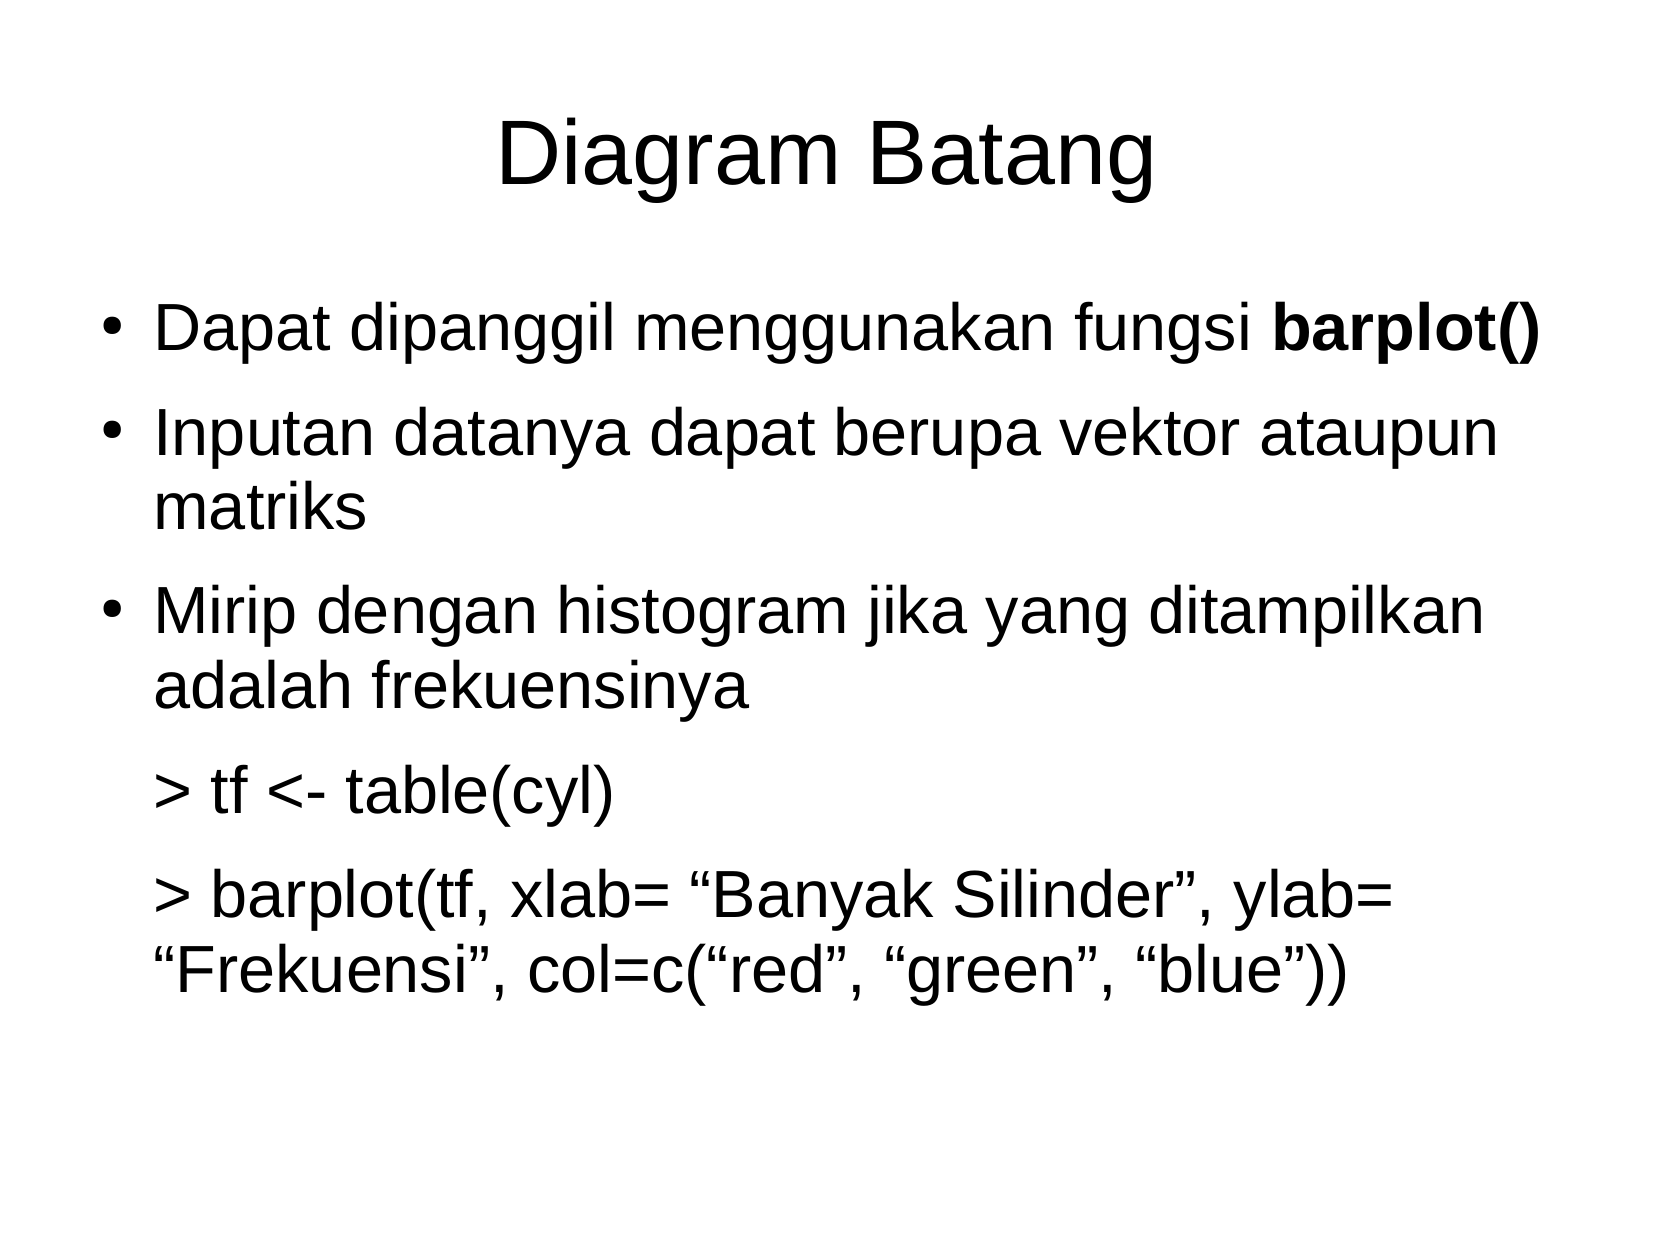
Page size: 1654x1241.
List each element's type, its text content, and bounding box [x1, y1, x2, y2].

list Dapat dipanggil menggunakan fungsi barplot() Inputan datanya dapat berupa vektor ataupun matriks Mirip dengan histogram jika yang ditampilkan adalah frekuensinya > tf <- table(cyl) > barplot(tf, xlab= “Banyak Silinder”, ylab= “Frekuensi”, col=c(“red”, “green”, “blue”)) [82, 290, 1571, 1010]
title Diagram Batang [82, 49, 1571, 257]
